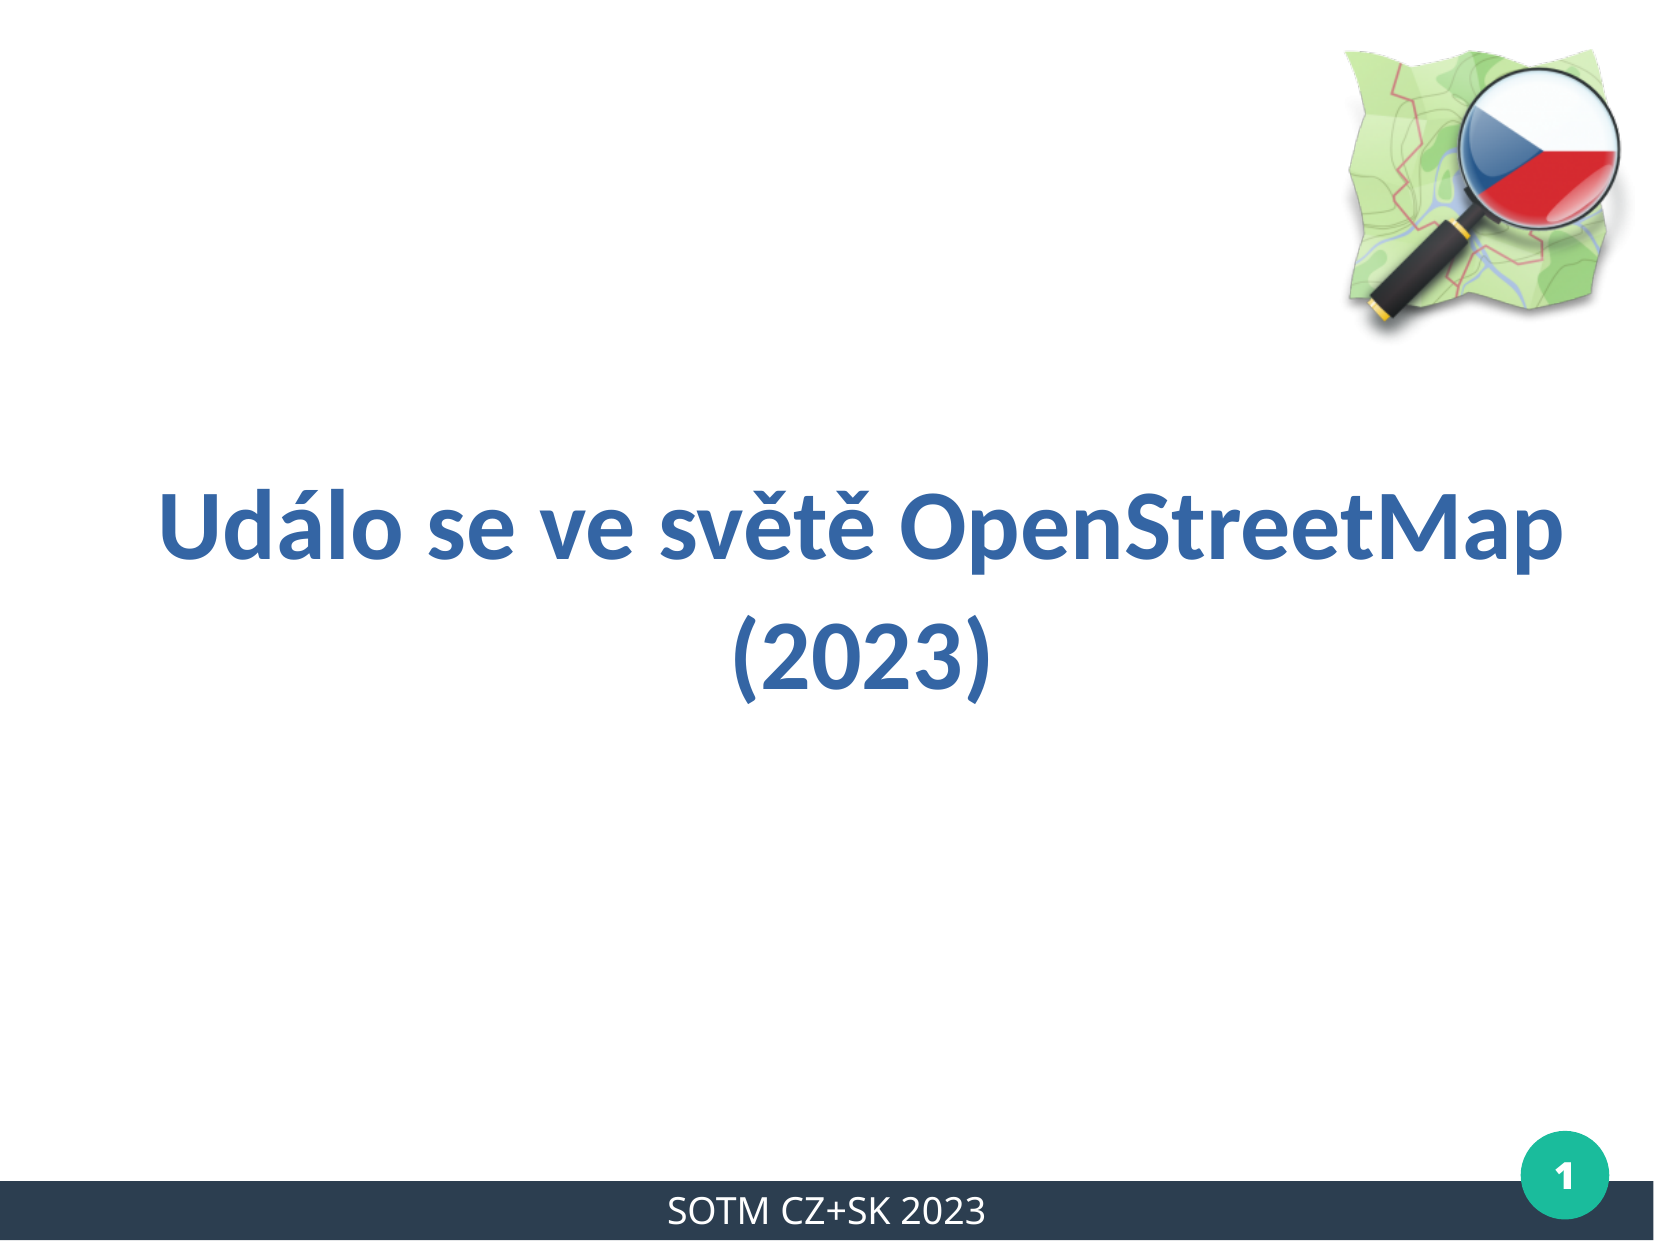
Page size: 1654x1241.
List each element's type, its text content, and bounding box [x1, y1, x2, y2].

list Událo se ve světě OpenStreetMap (2023) [59, 47, 1595, 1152]
picture [1595, 49, 1635, 350]
